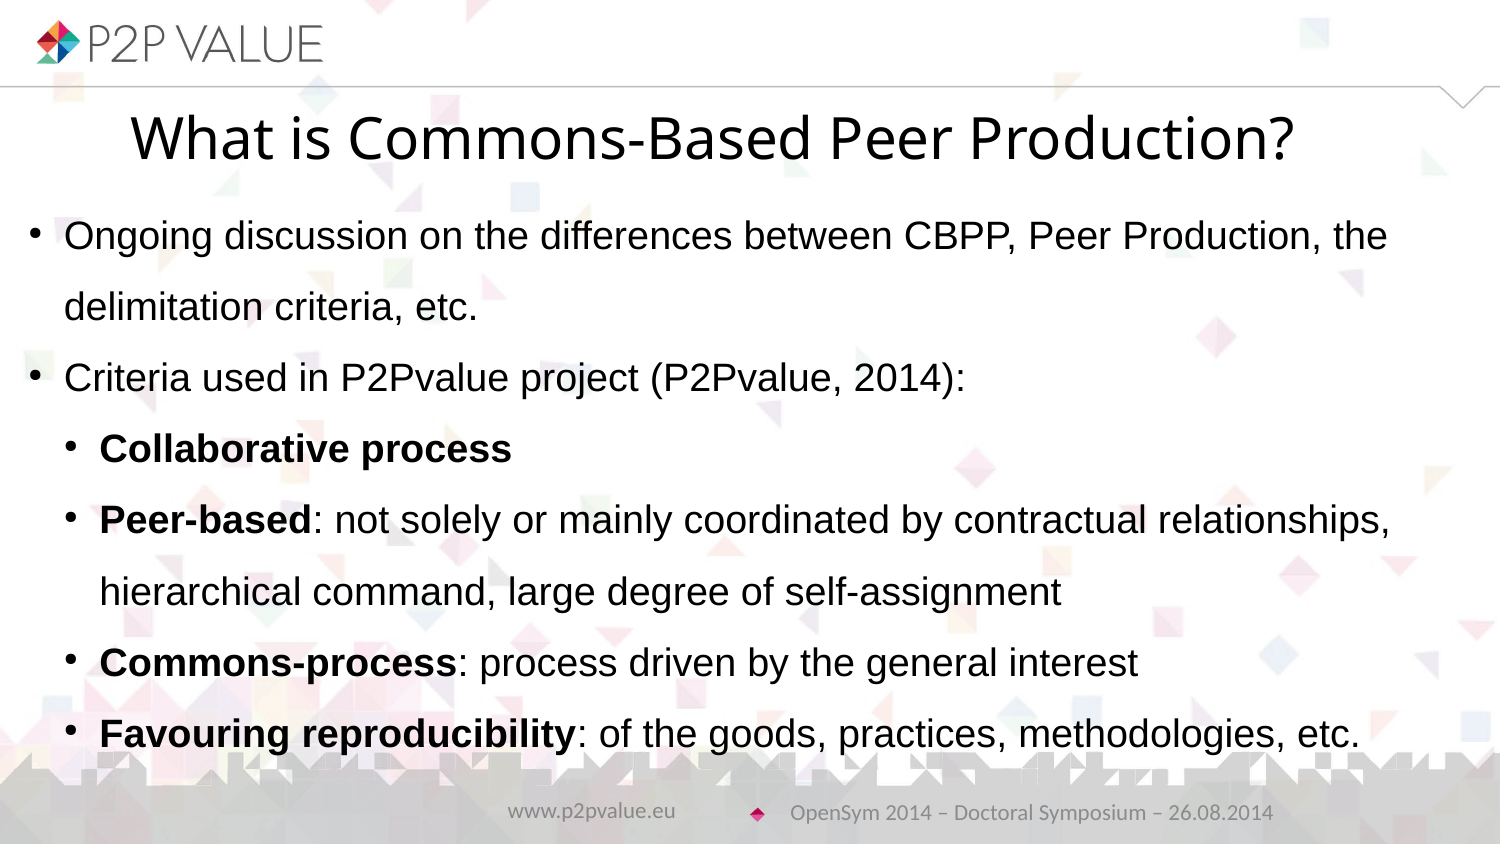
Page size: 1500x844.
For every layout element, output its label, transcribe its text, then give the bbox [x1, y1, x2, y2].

picture [0, 0, 1500, 844]
subtitle Ongoing discussion on the differences between CBPP, Peer Production, the delimitation criteria, etc. Criteria used in P2Pvalue project (P2Pvalue, 2014): Collaborative process Peer-based: not solely or mainly coordinated by contractual relationships, hierarchical command, large degree of self-assignment Commons-process: process driven by the general interest Favouring reproducibility: of the goods, practices, methodologies, etc. [15, 180, 1496, 844]
text_box OpenSym 2014 – Doctoral Symposium – 26.08.2014 [777, 788, 1470, 834]
text_box www.p2pvalue.eu [501, 789, 720, 829]
title What is Commons-Based Peer Production? [60, 92, 1366, 180]
